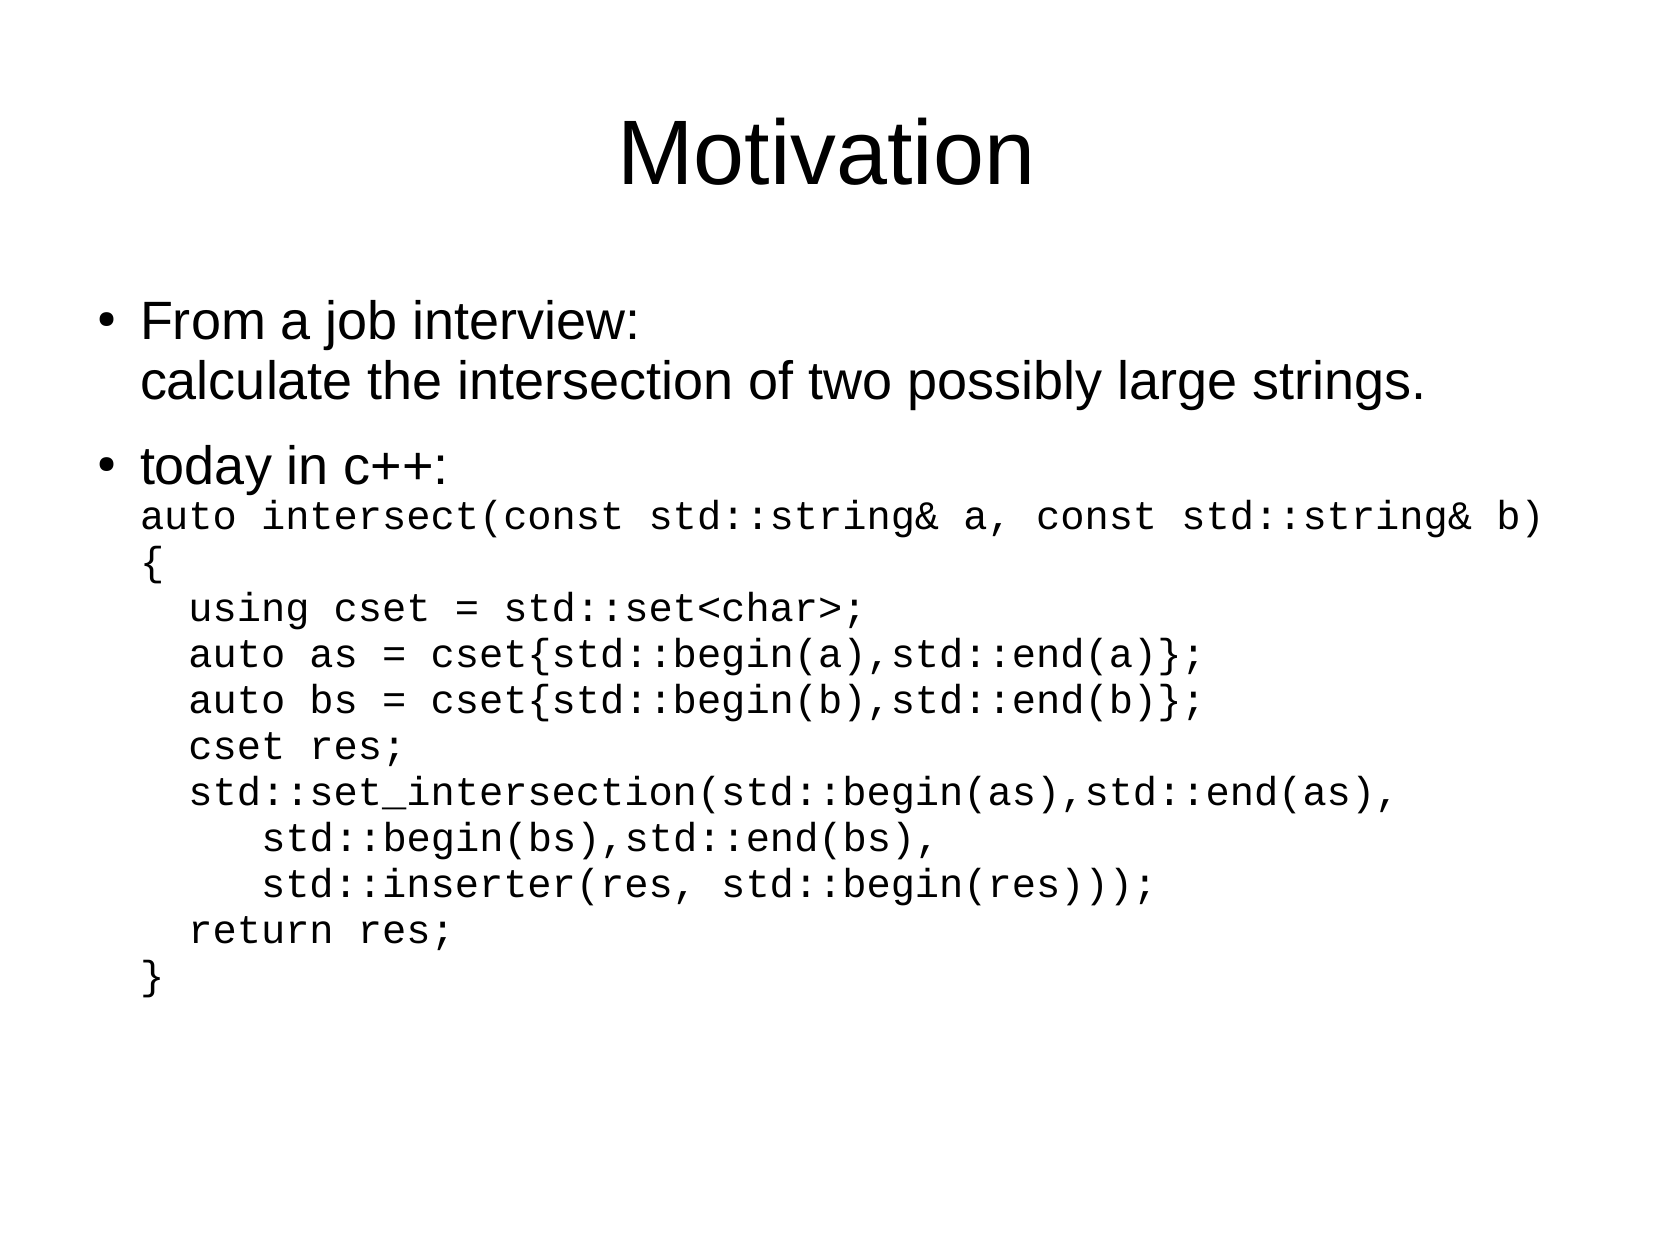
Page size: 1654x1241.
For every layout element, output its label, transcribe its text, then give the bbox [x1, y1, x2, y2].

title Motivation [82, 49, 1571, 257]
list From a job interview: calculate the intersection of two possibly large strings. today in c++: auto intersect(const std::string& a, const std::string& b) { using cset = std::set<char>; auto as = cset{std::begin(a),std::end(a)}; auto bs = cset{std::begin(b),std::end(b)}; cset res; std::set_intersection(std::begin(as),std::end(as), std::begin(bs),std::end(bs), std::inserter(res, std::begin(res))); return res; } [82, 290, 1571, 1010]
